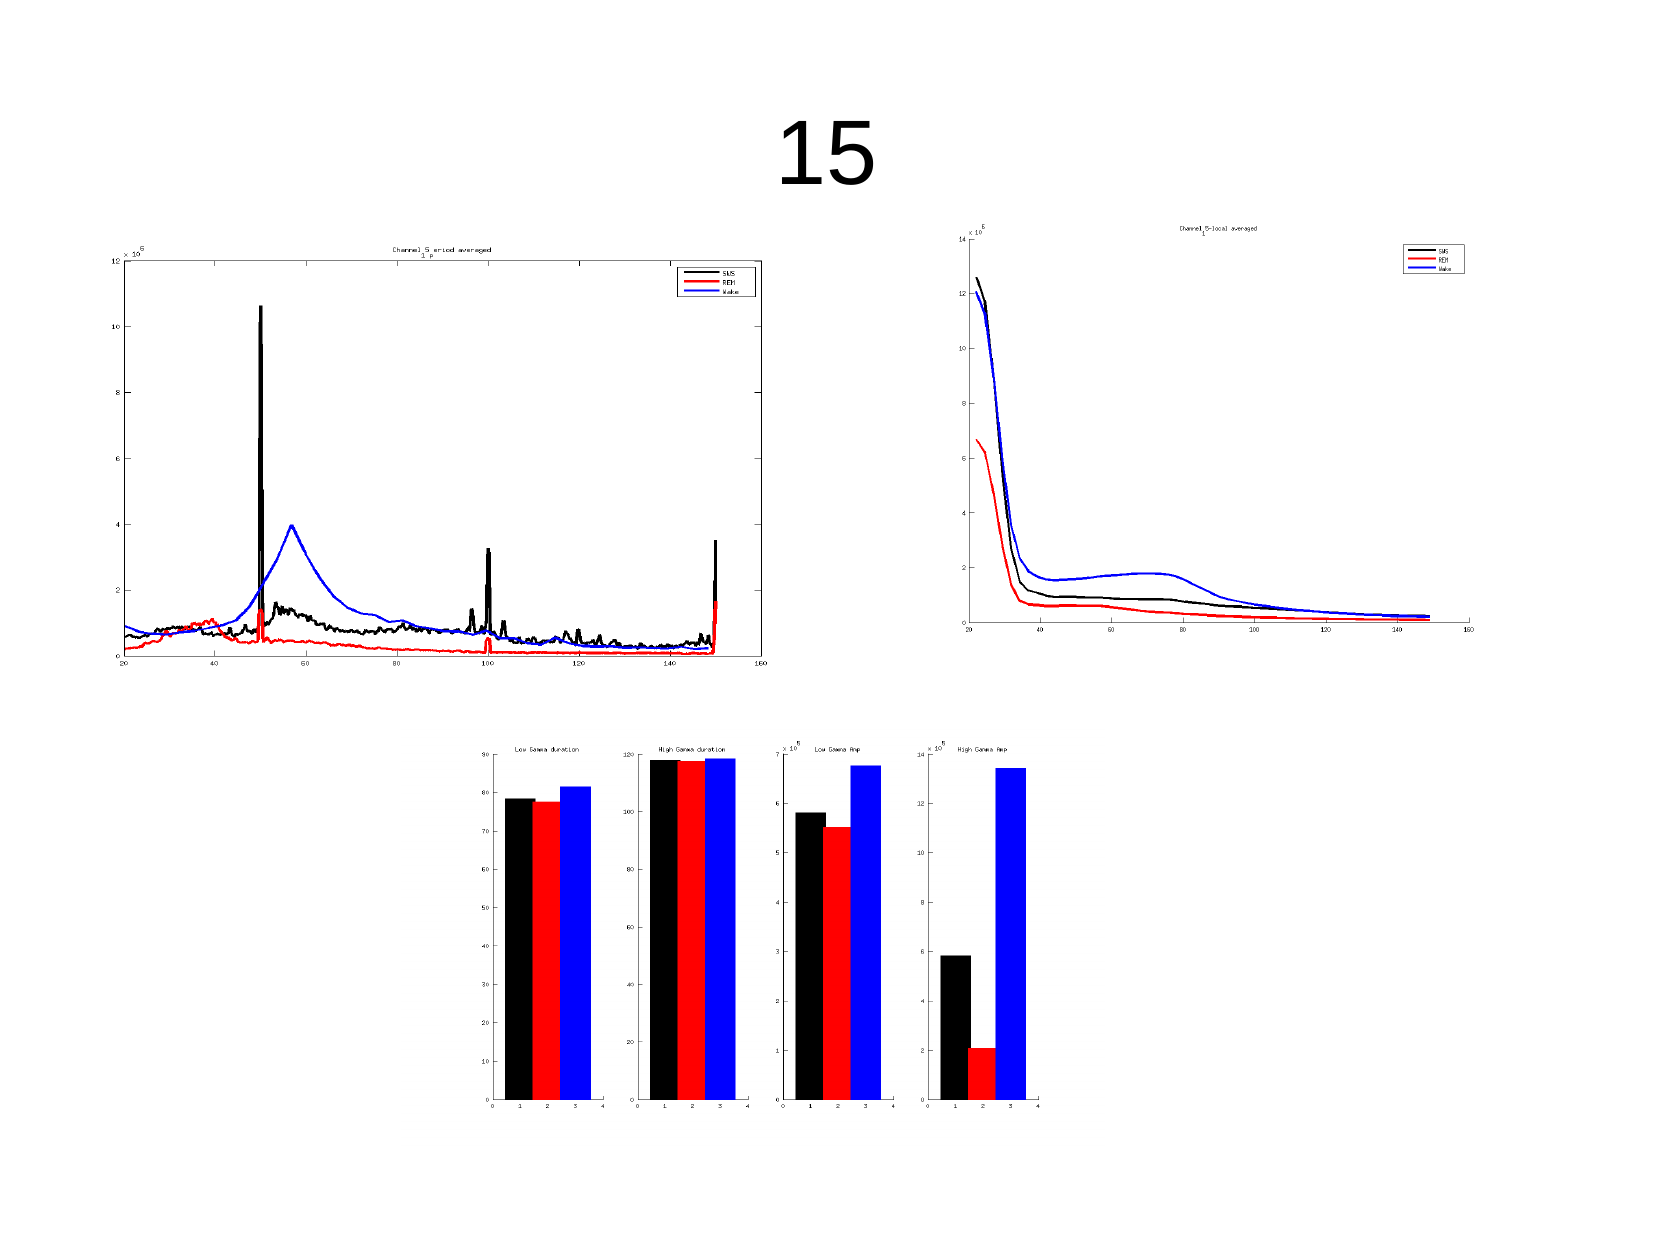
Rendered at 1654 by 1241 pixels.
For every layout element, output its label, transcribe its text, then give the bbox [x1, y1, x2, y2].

picture [885, 203, 1530, 674]
picture [17, 224, 839, 709]
title 15 [82, 49, 1571, 257]
picture [401, 722, 1105, 1146]
